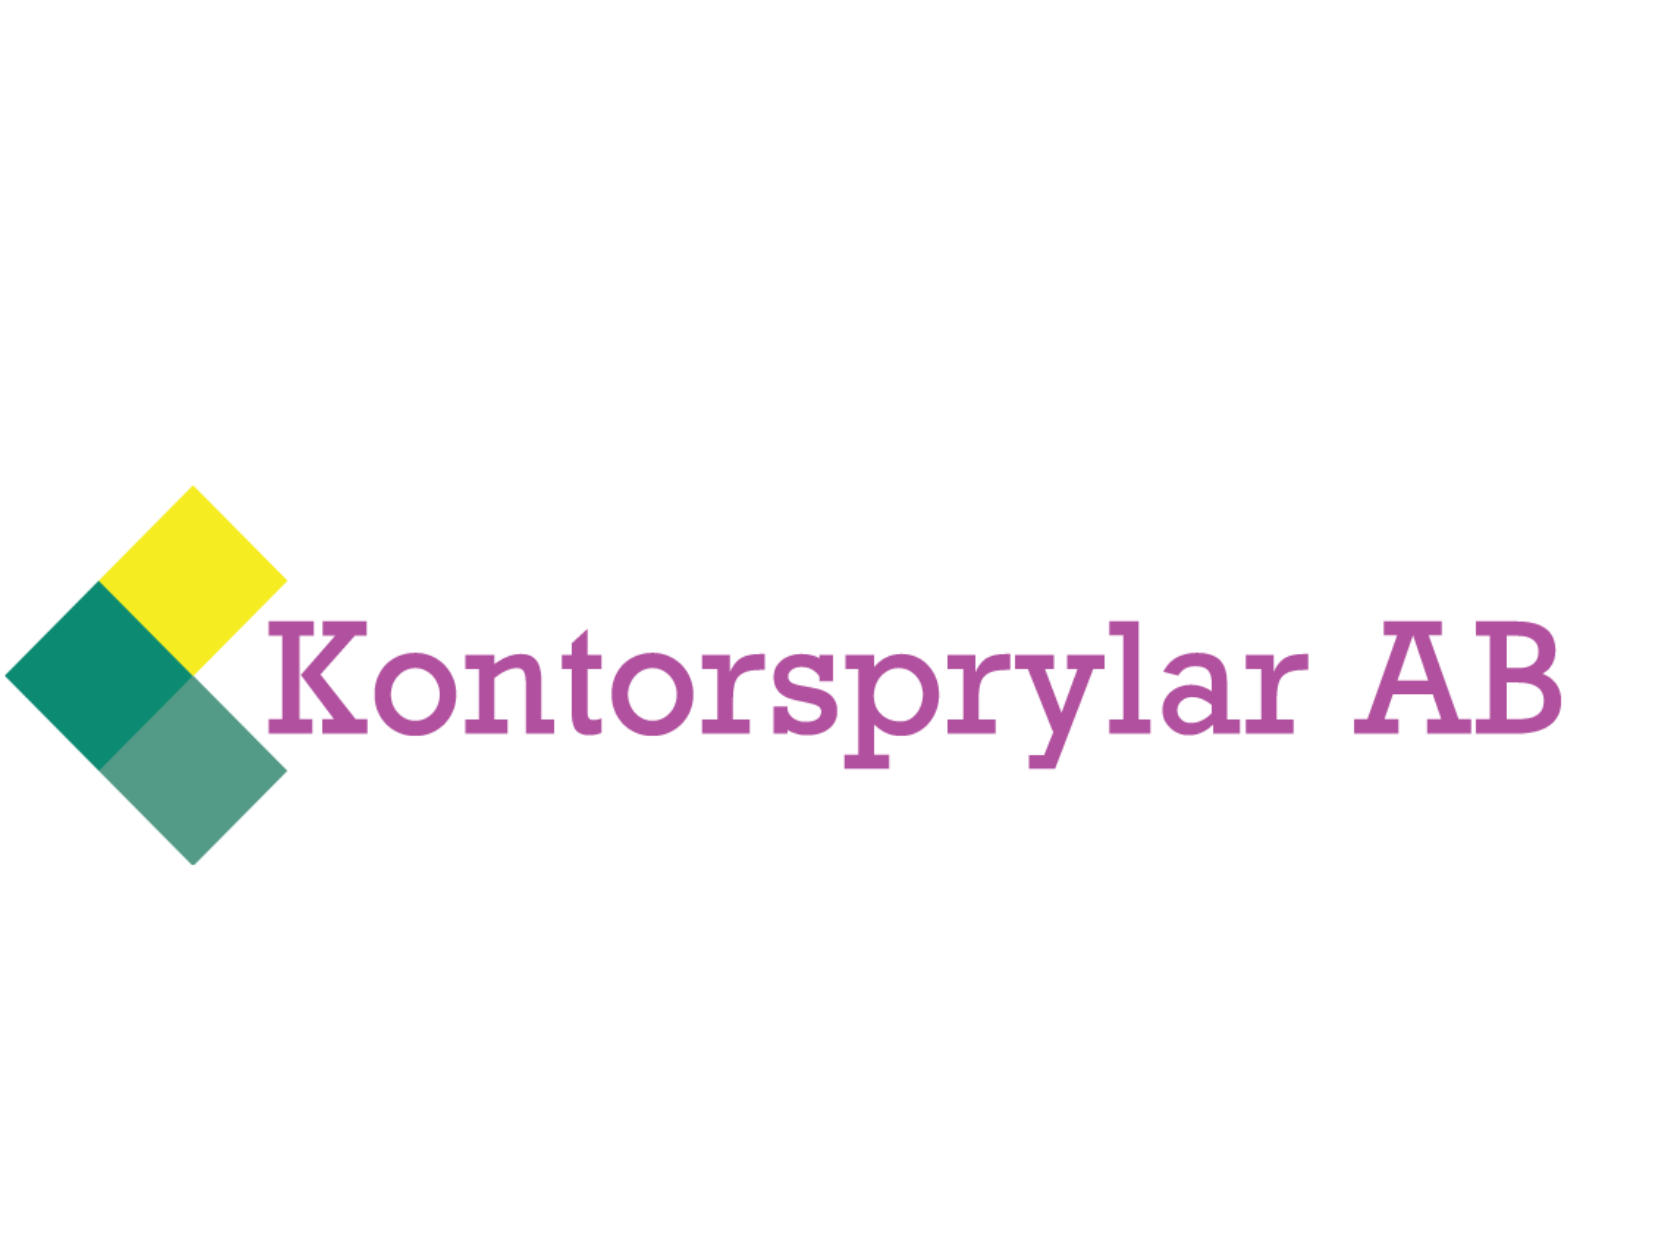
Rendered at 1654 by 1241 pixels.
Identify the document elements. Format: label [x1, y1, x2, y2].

picture [4, 466, 1642, 877]
